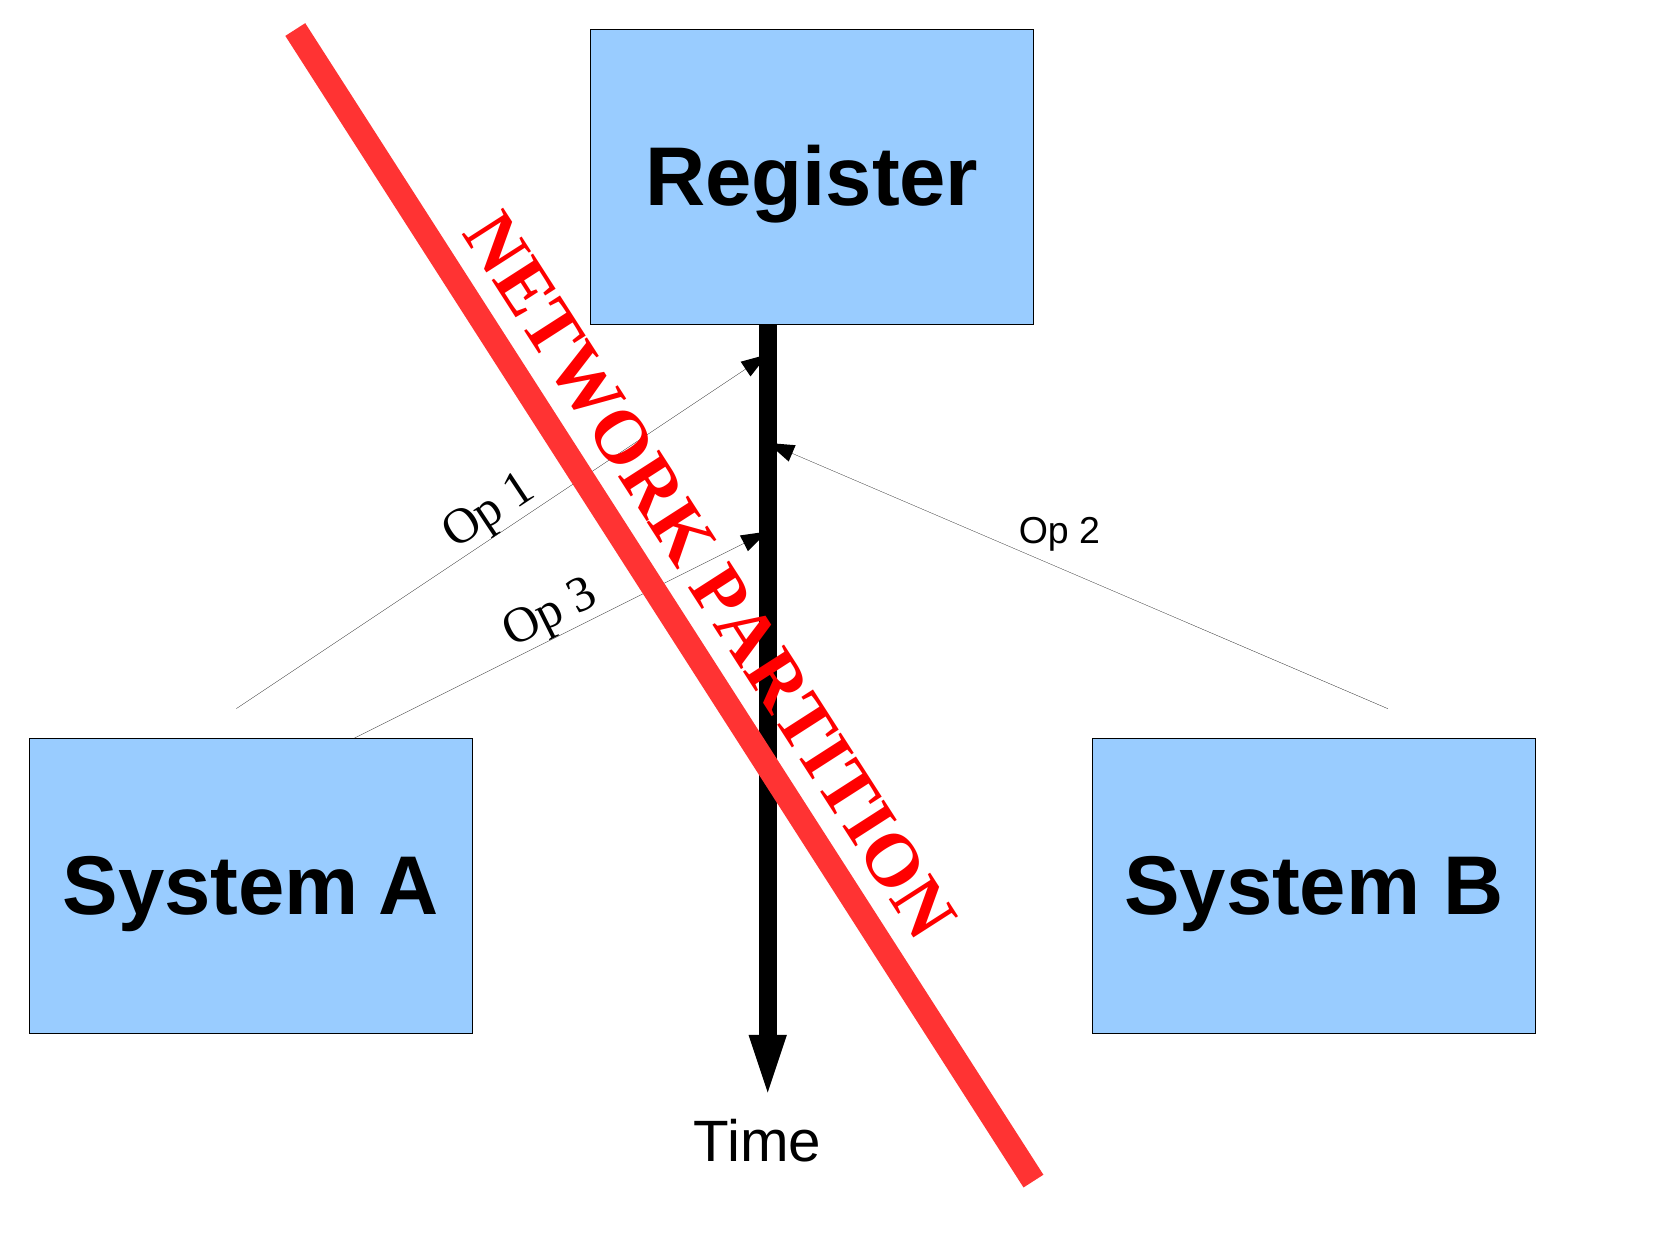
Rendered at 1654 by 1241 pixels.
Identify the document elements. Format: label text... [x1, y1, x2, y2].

text_box Op 2 [1003, 501, 1115, 559]
text_box System A [29, 738, 473, 1034]
text_box Register [590, 29, 1034, 325]
text_box System B [1092, 738, 1536, 1034]
text_box Time [679, 1101, 837, 1182]
